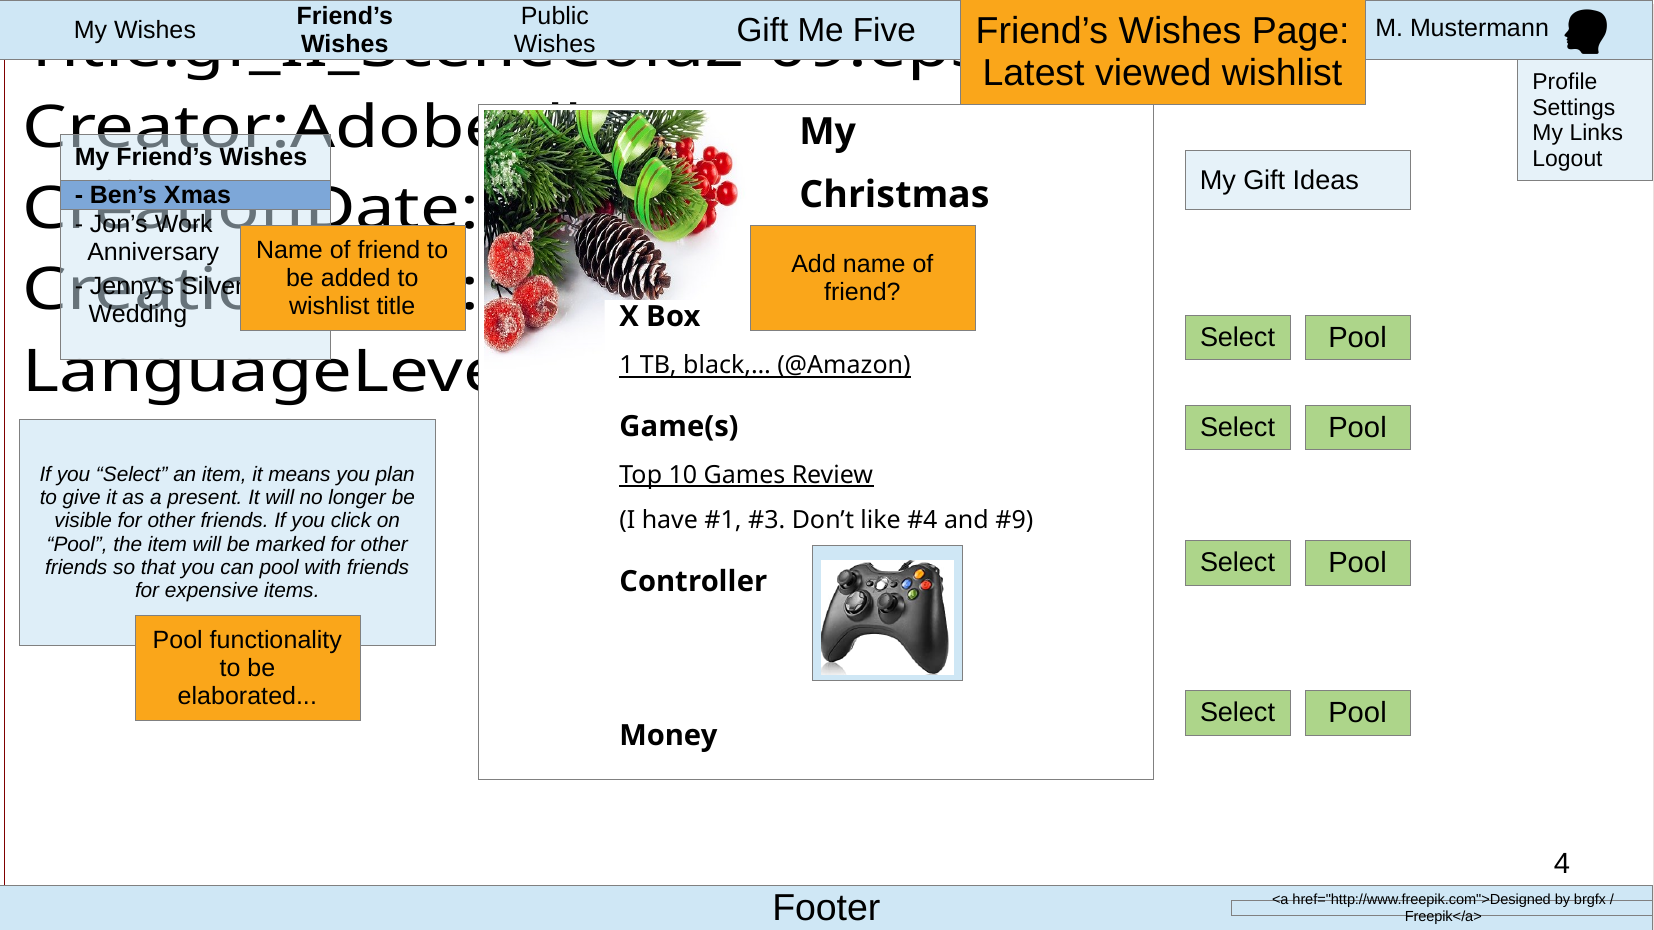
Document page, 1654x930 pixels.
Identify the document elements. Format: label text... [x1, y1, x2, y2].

text_box Profile Settings My Links Logout [1517, 59, 1653, 181]
text_box Pool [1305, 315, 1411, 360]
text_box Select [1185, 405, 1291, 450]
text_box - Ben’s Xmas [60, 180, 331, 210]
picture [821, 560, 954, 675]
picture [484, 110, 845, 486]
text_box Pool [1305, 405, 1411, 450]
text_box <a href="http://www.freepik.com">Designed by brgfx / Freepik</a> [1231, 900, 1653, 916]
text_box Friend’s Wishes Page: Latest viewed wishlist [960, 0, 1366, 105]
picture [1564, 9, 1607, 55]
text_box Pool functionality to be elaborated... [135, 615, 361, 721]
text_box Pool [1305, 540, 1411, 586]
text_box My Friend’s Wishes - Birthday - Jon’s Work Anniversary - Jenny’s Silver Wedding [60, 134, 331, 180]
text_box X Box 1 TB, black,… (@Amazon) Game(s) Top 10 Games Review (I have #1, #3. Don’t like #4 and #9) Controller Money [604, 300, 1100, 751]
text_box If you “Select” an item, it means you plan to give it as a present. It will no longer be visible for other friends. If you click on “Pool”, the item will be marked for other friends so that you can pool with friends for expensive items. [19, 419, 436, 646]
text_box My Friend’s Wishes - Birthday - Jon’s Work Anniversary - Jenny’s Silver Wedding [60, 210, 331, 360]
text_box My Wishes [45, 15, 226, 45]
text_box My Gift Ideas [1185, 150, 1411, 210]
text_box Friend’s Wishes [255, 15, 436, 45]
text_box M. Mustermann [1366, 6, 1565, 55]
text_box [478, 104, 1154, 780]
text_box My Christmas Wishes [784, 150, 1130, 226]
text_box Footer [0, 885, 1653, 930]
text_box Gift Me Five [0, 0, 960, 60]
text_box Add name of friend? [750, 225, 976, 331]
text_box Select [1185, 690, 1291, 736]
text_box Public Wishes [465, 15, 646, 45]
text_box Gift Me Five [1366, 0, 1653, 60]
text_box Name of friend to be added to wishlist title [240, 225, 466, 331]
text_box Select [1185, 540, 1291, 586]
text_box Pool [1305, 690, 1411, 736]
text_box Select [1185, 315, 1291, 360]
